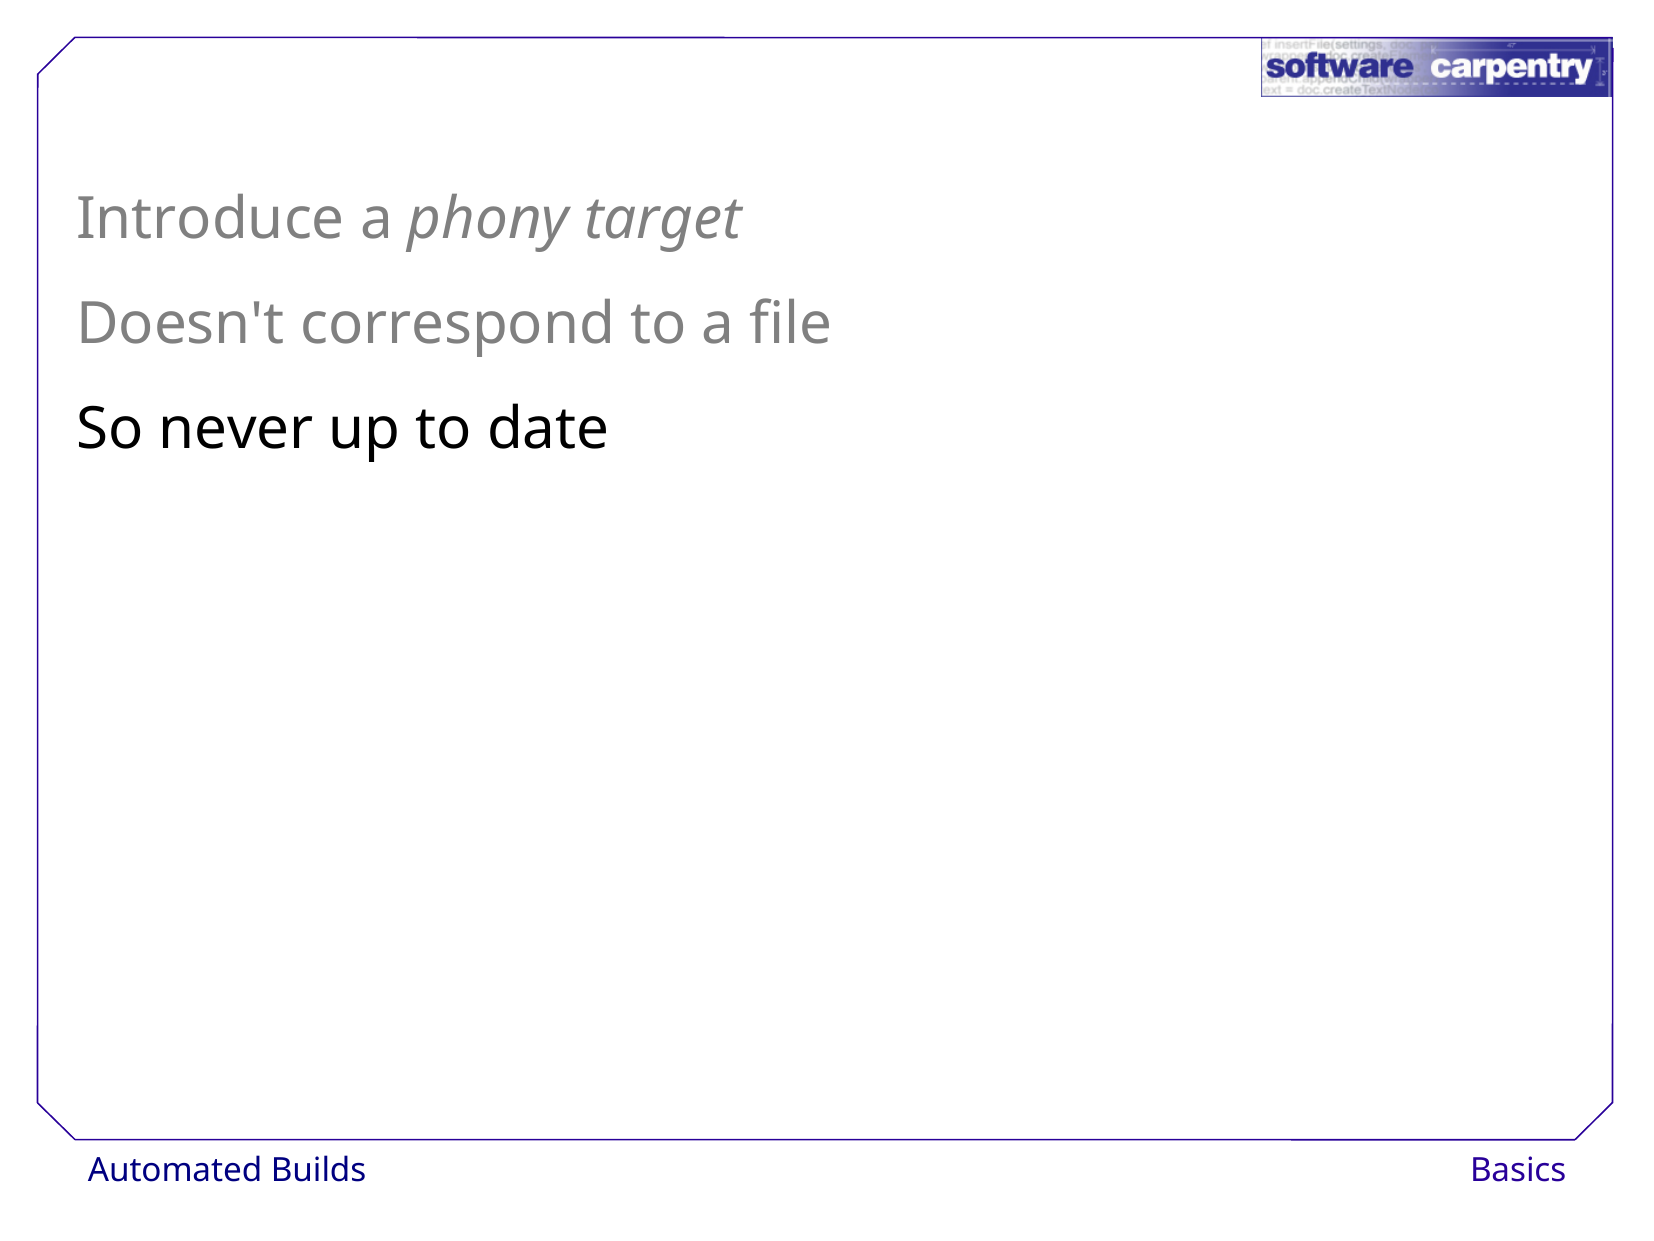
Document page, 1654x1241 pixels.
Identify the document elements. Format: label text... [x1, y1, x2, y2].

picture [1261, 39, 1613, 97]
text_box Introduce a phony target Doesn't correspond to a file So never up to date [61, 138, 998, 469]
